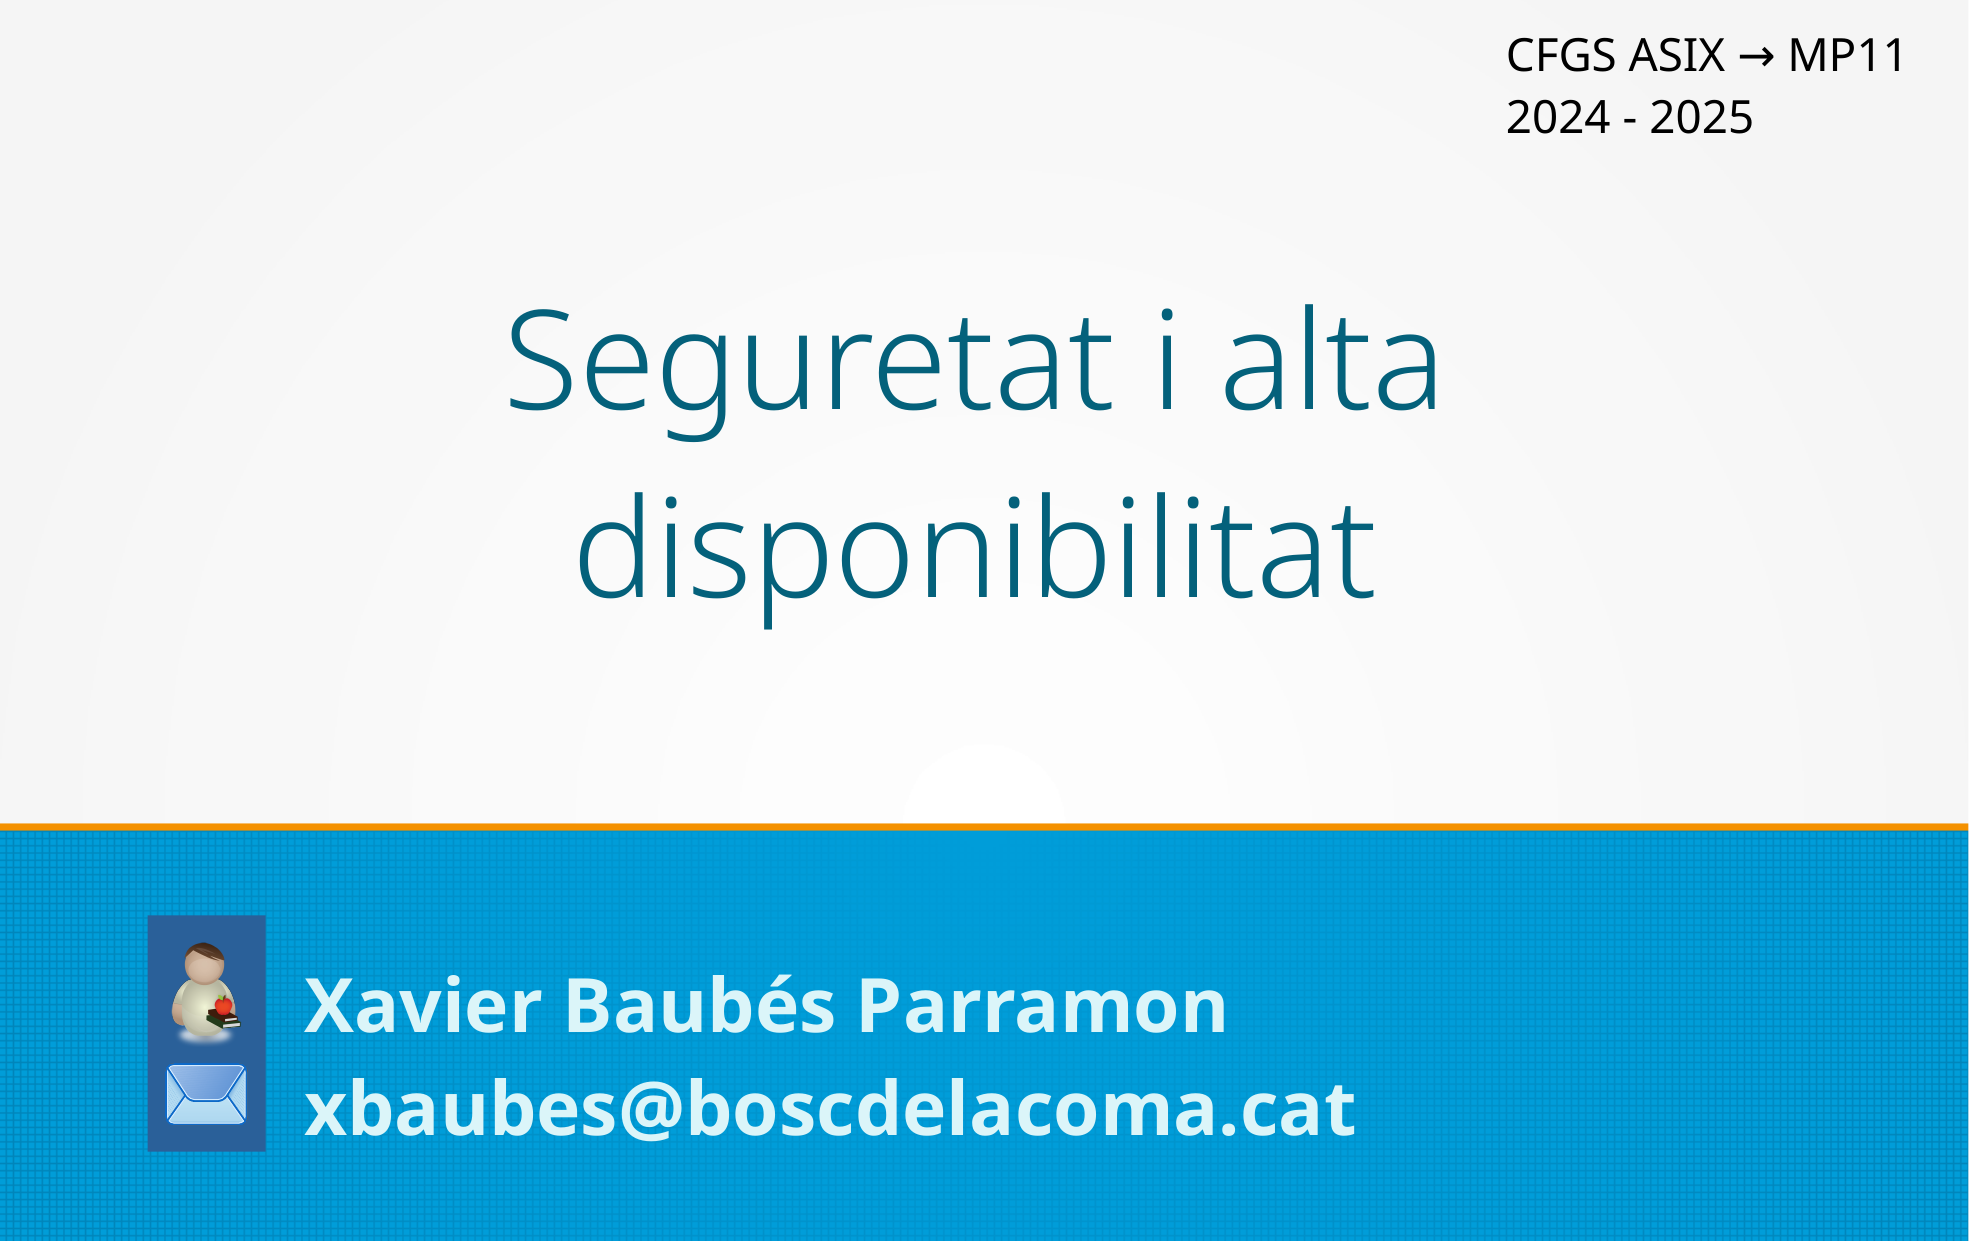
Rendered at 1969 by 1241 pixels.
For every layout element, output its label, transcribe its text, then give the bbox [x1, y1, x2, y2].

text_box [147, 915, 266, 1152]
title Seguretat i alta disponibilitat [90, 259, 1862, 638]
picture [153, 933, 260, 1148]
text_box CFGS ASIX → MP11 2024 - 2025 [1500, 0, 1943, 178]
subtitle Xavier Baubés Parramon xbaubes@boscdelacoma.cat [82, 850, 1853, 1241]
picture [0, 0, 1969, 830]
